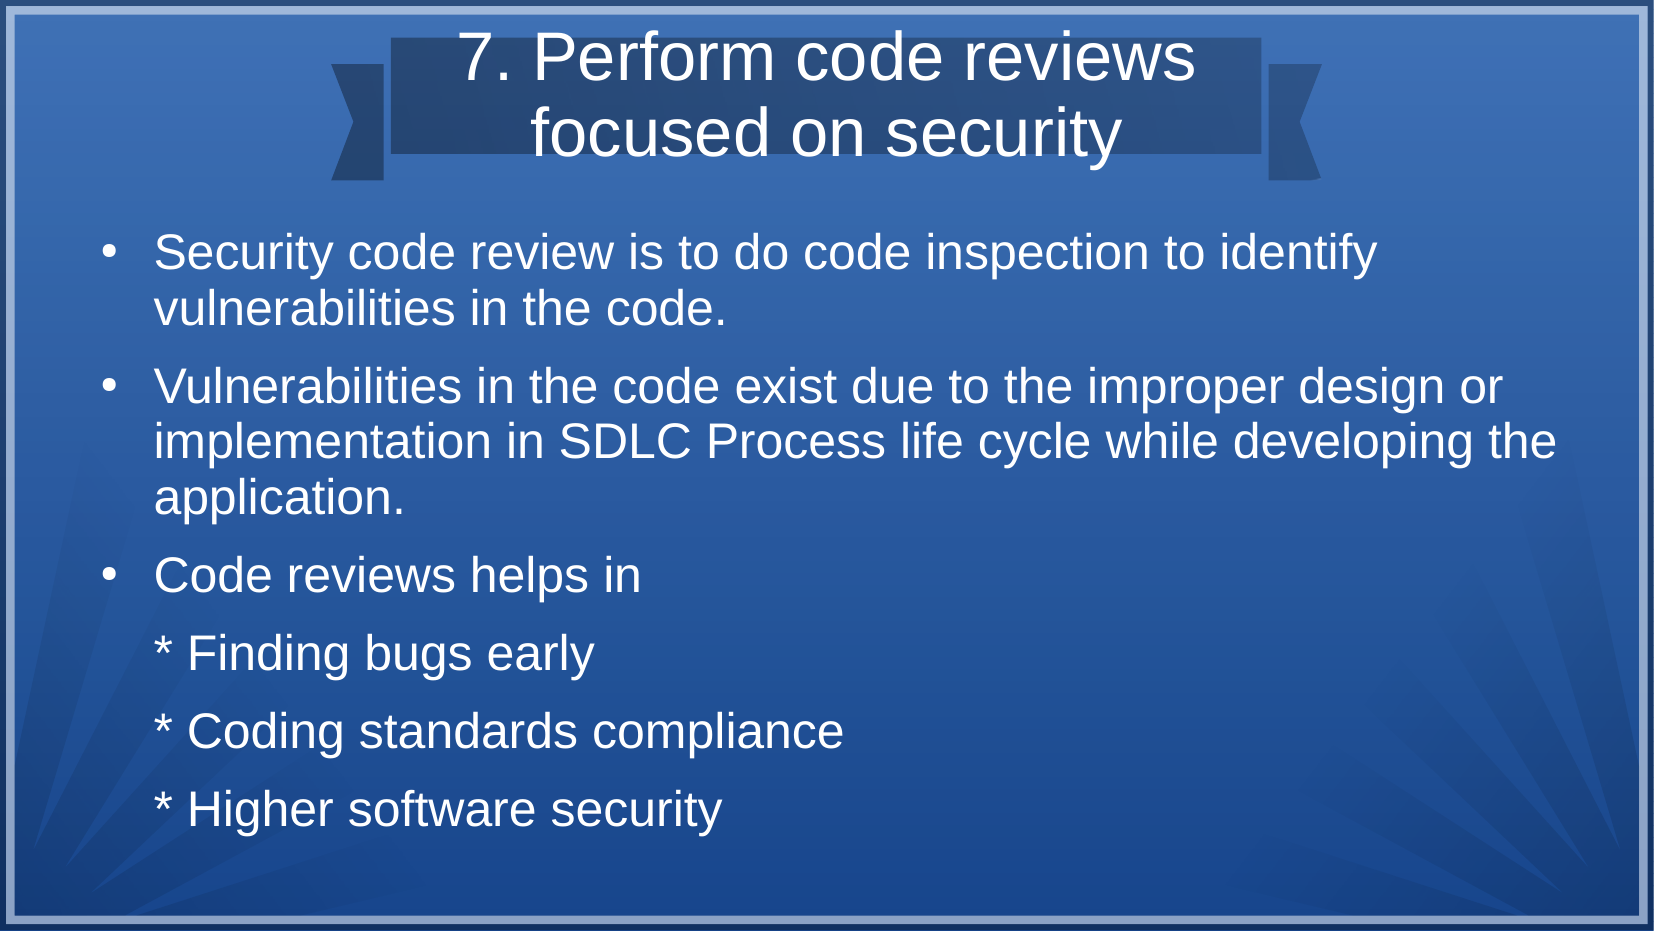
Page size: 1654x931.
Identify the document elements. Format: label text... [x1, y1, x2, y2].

list Security code review is to do code inspection to identify vulnerabilities in the code. Vulnerabilities in the code exist due to the improper design or implementation in SDLC Process life cycle while developing the application. Code reviews helps in * Finding bugs early * Coding standards compliance * Higher software security [82, 224, 1571, 848]
title 7. Perform code reviews focused on security [389, 17, 1264, 172]
